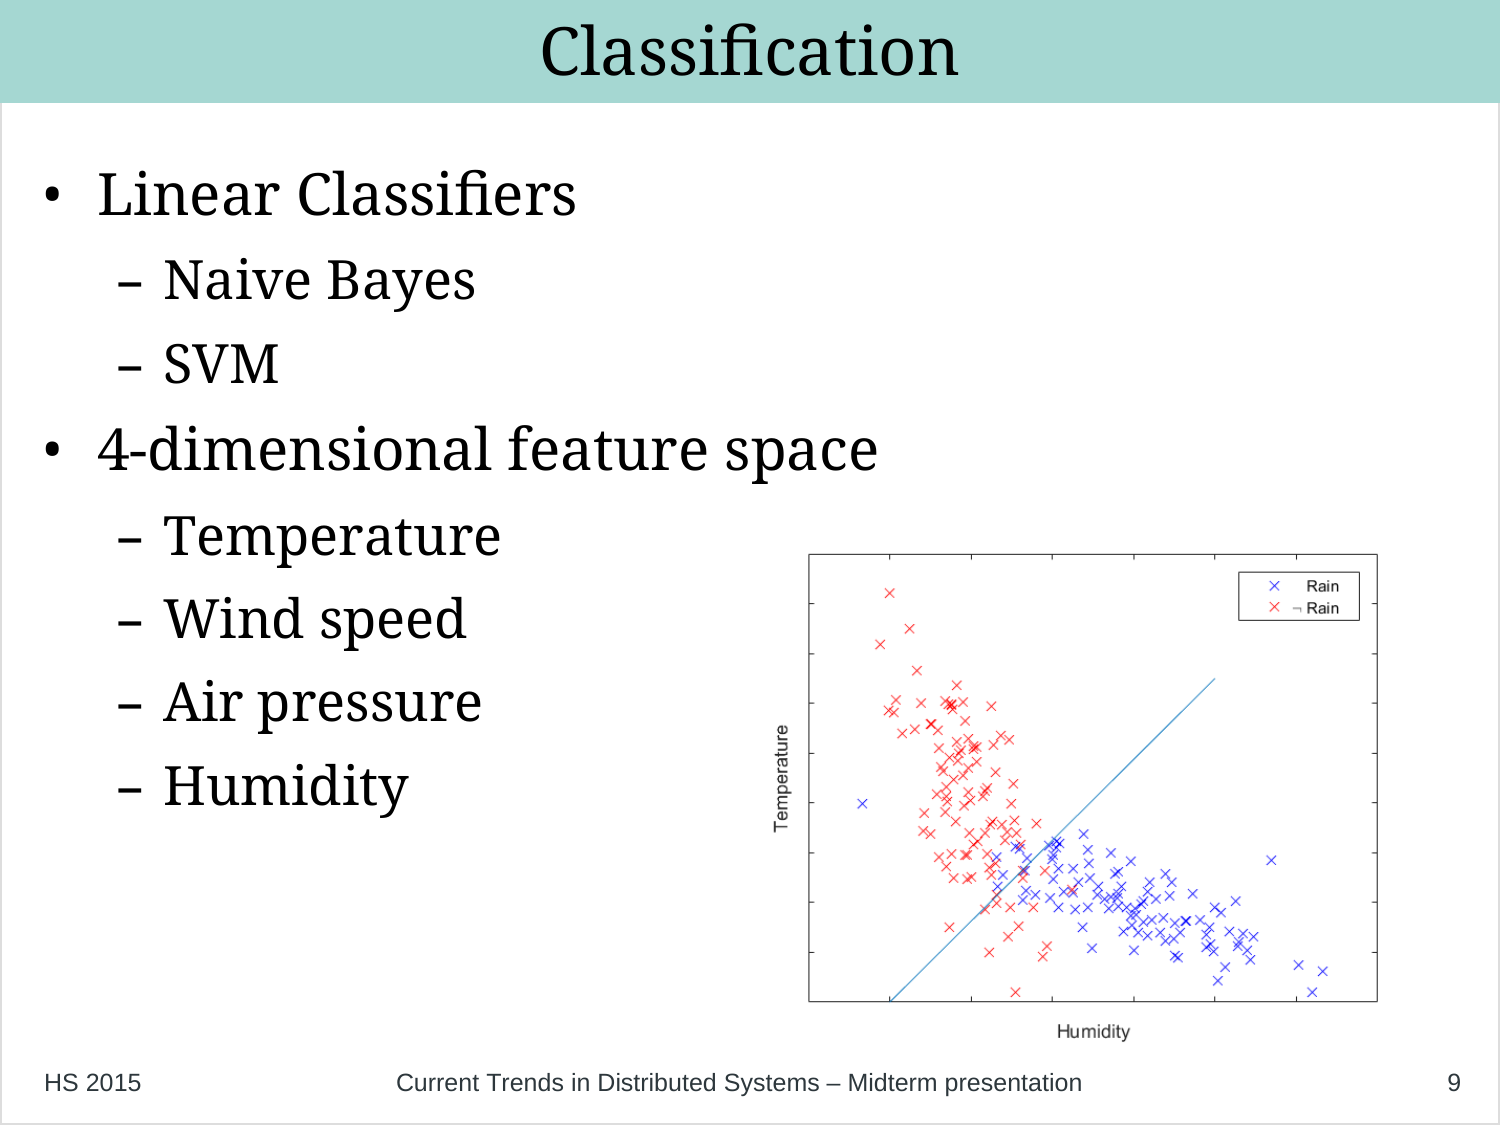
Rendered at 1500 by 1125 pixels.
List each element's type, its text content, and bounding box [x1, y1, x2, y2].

list Linear Classifiers Naive Bayes SVM 4-dimensional feature space Temperature Wind speed Air pressure Humidity [26, 145, 1477, 1034]
text_box HS 2015 [29, 1058, 195, 1097]
picture [713, 513, 1447, 1063]
text_box <Nummer> [1375, 1058, 1477, 1097]
title Classification [0, 0, 1500, 100]
text_box Current Trends in Distributed Systems – Midterm presentation [300, 1058, 1201, 1107]
